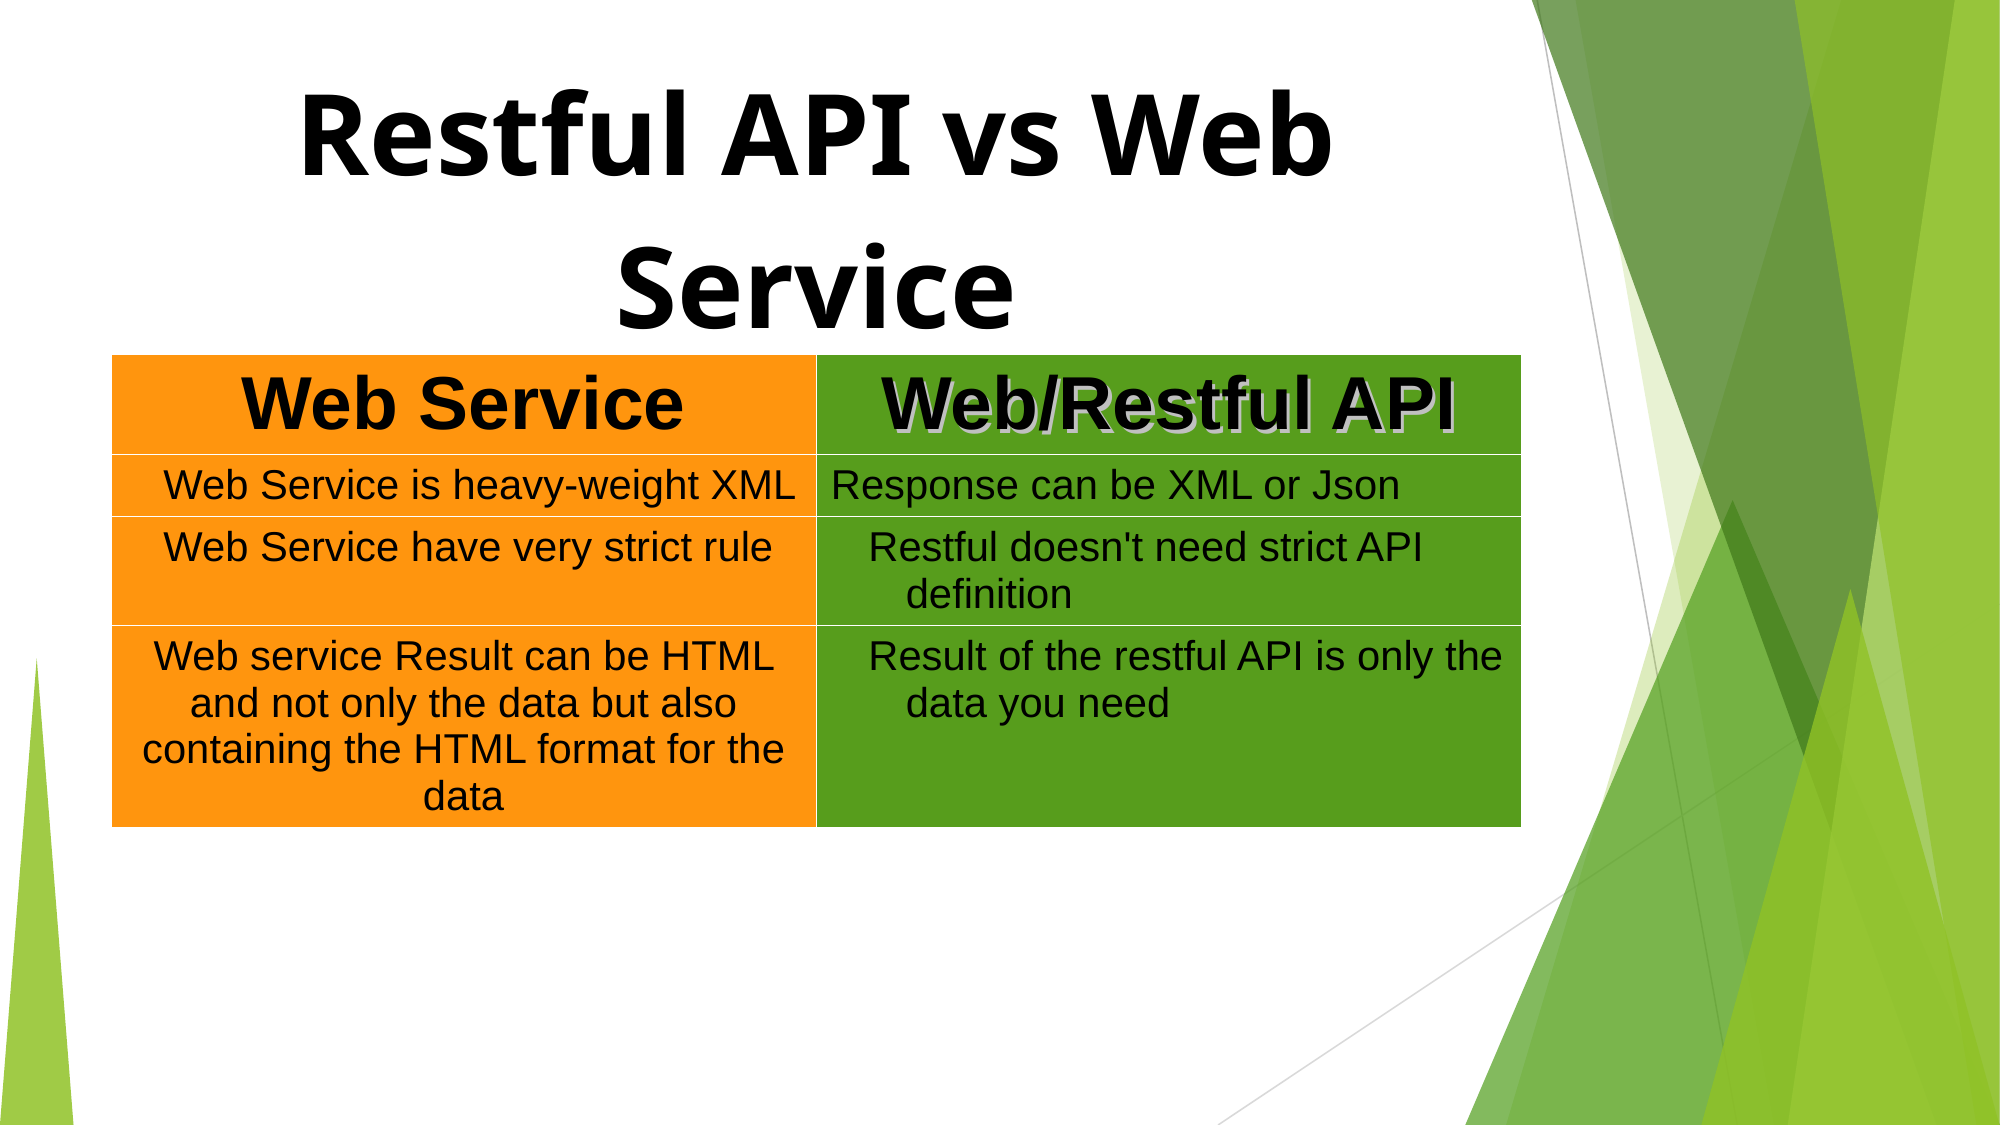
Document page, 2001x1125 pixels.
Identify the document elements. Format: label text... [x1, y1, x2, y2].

title Restful API vs Web Service [111, 99, 1522, 317]
table_header Web Service [112, 355, 816, 454]
table_header Web/Restful API [817, 355, 1521, 454]
table_cell Web Service is heavy-weight XML [112, 455, 816, 516]
table_cell Web service Result can be HTML and not only the data but also containing the HTML format for the data [112, 626, 816, 827]
table_cell Web Service have very strict rule [112, 517, 816, 625]
table_cell Response can be XML or Json [817, 455, 1521, 516]
table_cell Result of the restful API is only the data you need [817, 626, 1521, 827]
table_cell Restful doesn't need strict API definition [817, 517, 1521, 625]
